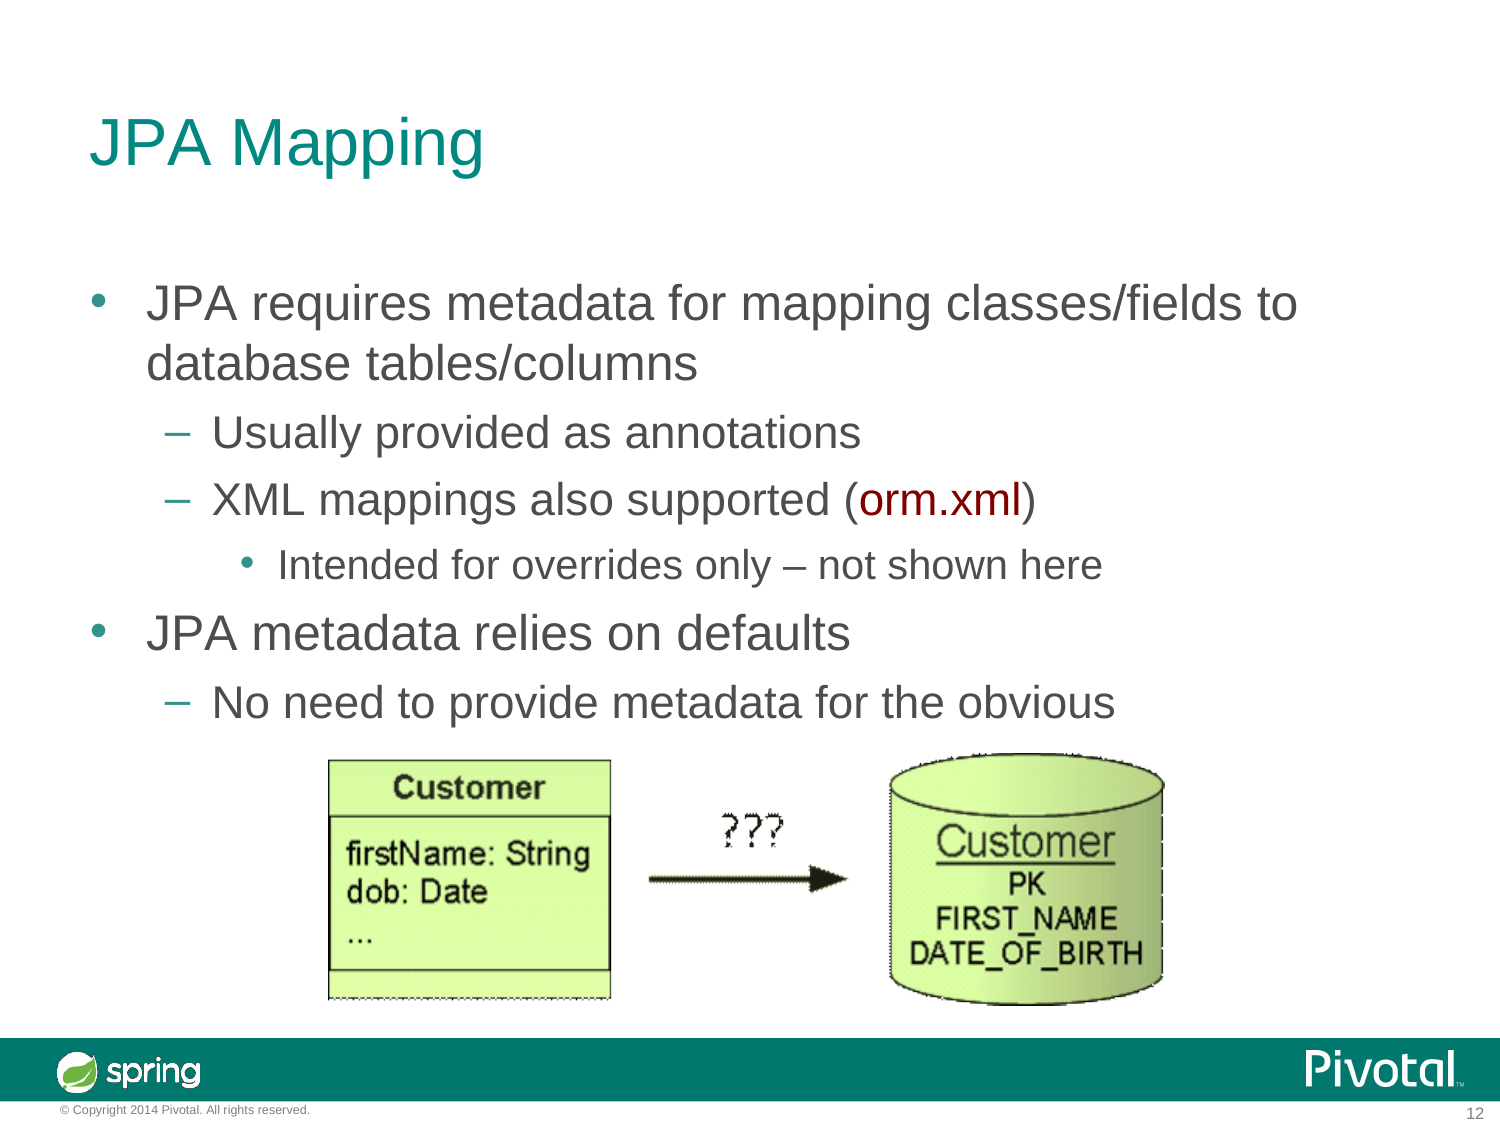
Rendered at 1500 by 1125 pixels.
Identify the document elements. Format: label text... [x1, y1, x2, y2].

picture [328, 753, 1165, 1006]
picture [1306, 1050, 1464, 1087]
picture [32, 1041, 210, 1103]
list JPA requires metadata for mapping classes/fields to database tables/columns Usually provided as annotations XML mappings also supported (orm.xml) Intended for overrides only – not shown here JPA metadata relies on defaults No need to provide metadata for the obvious [75, 262, 1426, 1005]
title JPA Mapping [75, 45, 1426, 233]
